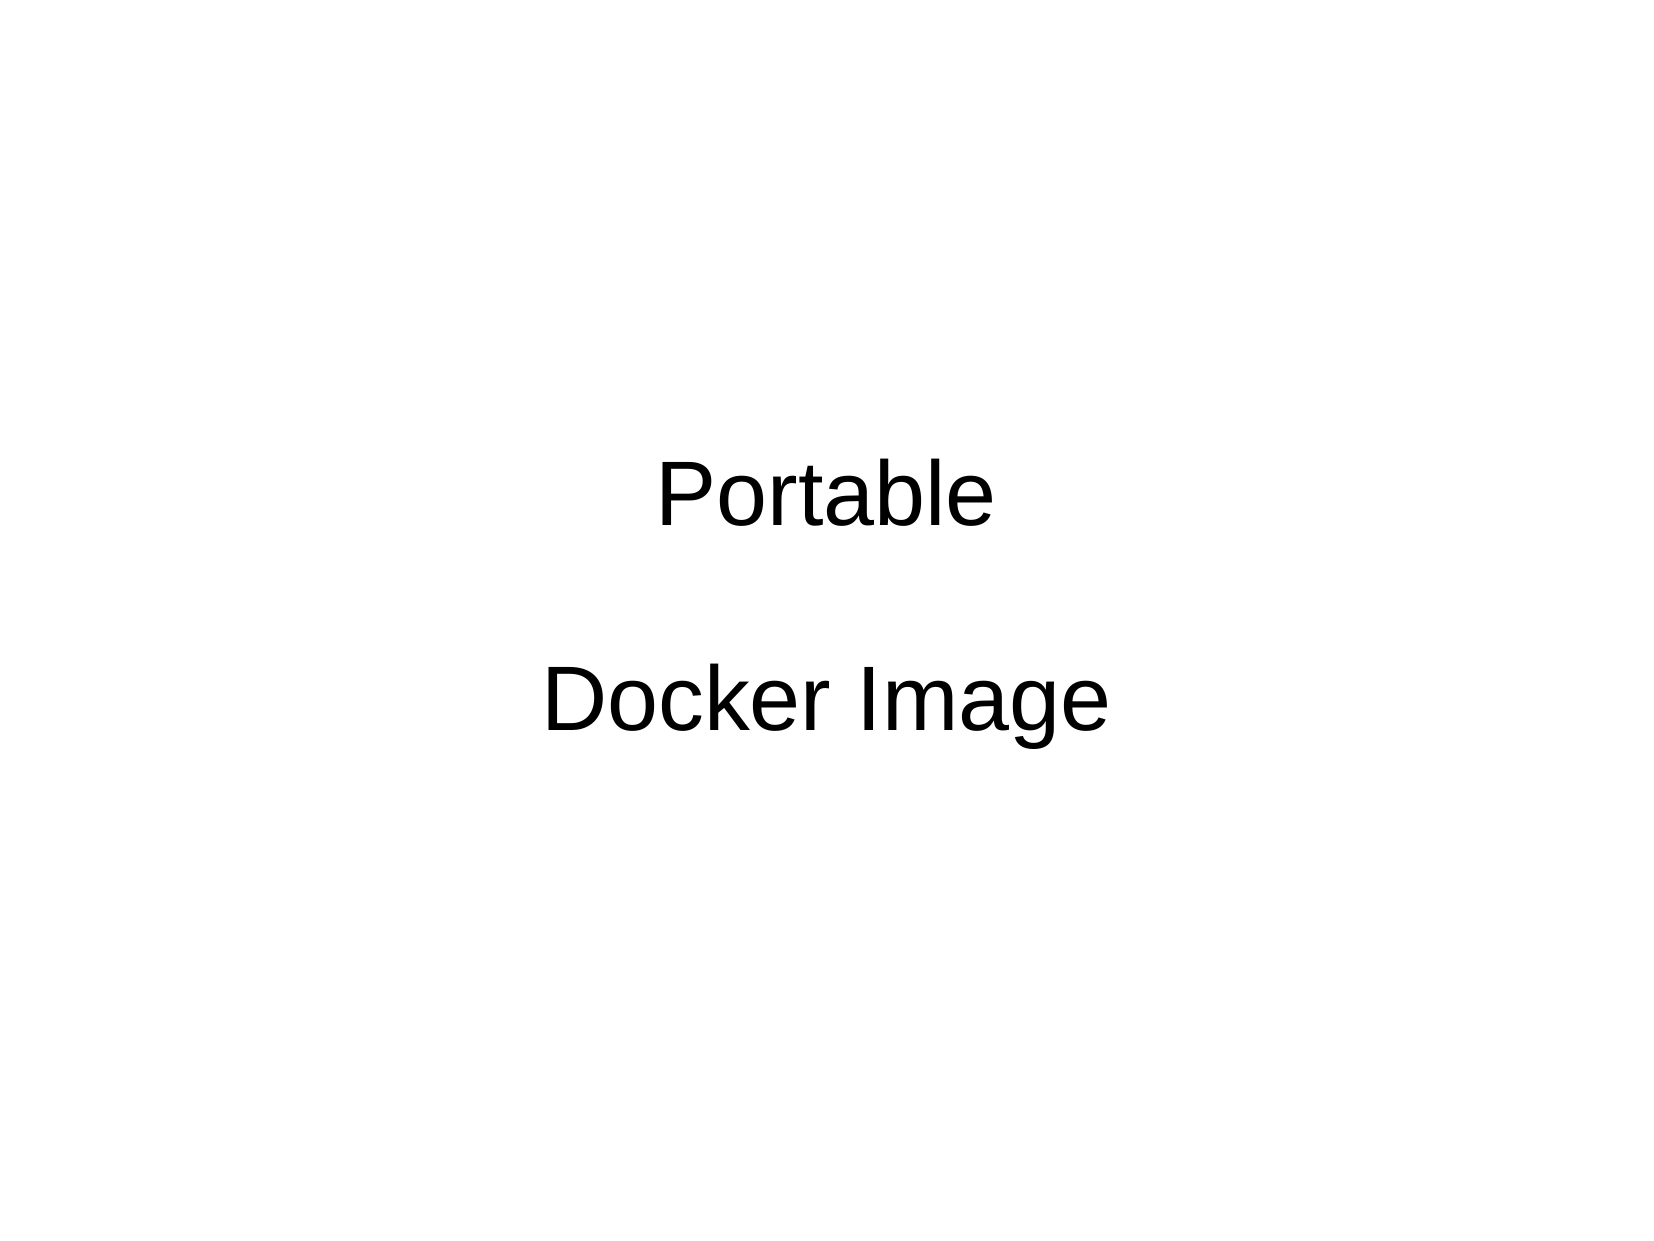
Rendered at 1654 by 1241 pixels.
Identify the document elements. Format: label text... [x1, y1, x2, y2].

title Portable Docker Image [82, 442, 1571, 750]
